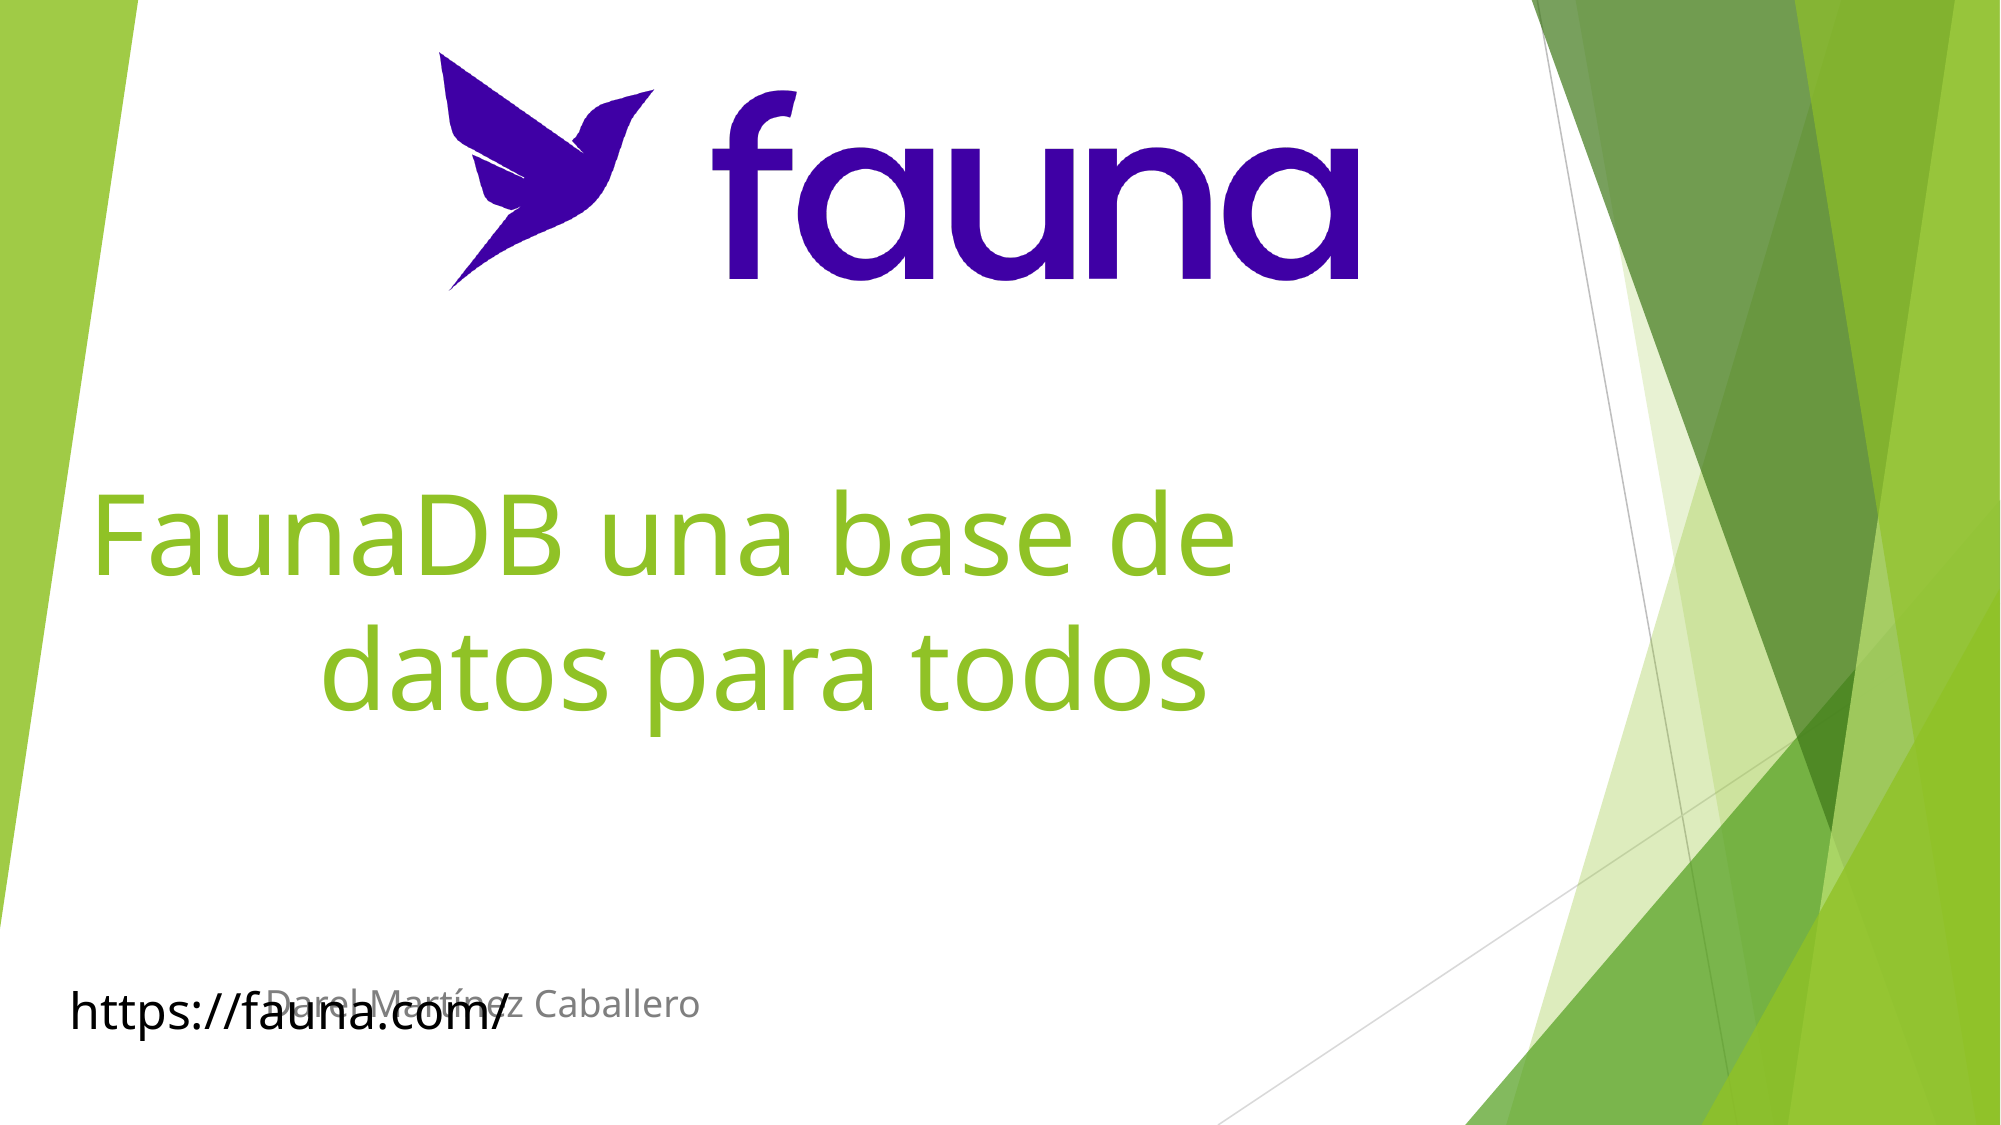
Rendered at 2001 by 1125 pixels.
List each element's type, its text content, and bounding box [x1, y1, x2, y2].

subtitle Darel Martínez Caballero [249, 972, 1750, 1112]
text_box https://fauna.com/ [54, 972, 736, 1048]
picture [439, 52, 1358, 291]
title FaunaDB una base de datos para todos [73, 455, 1574, 741]
